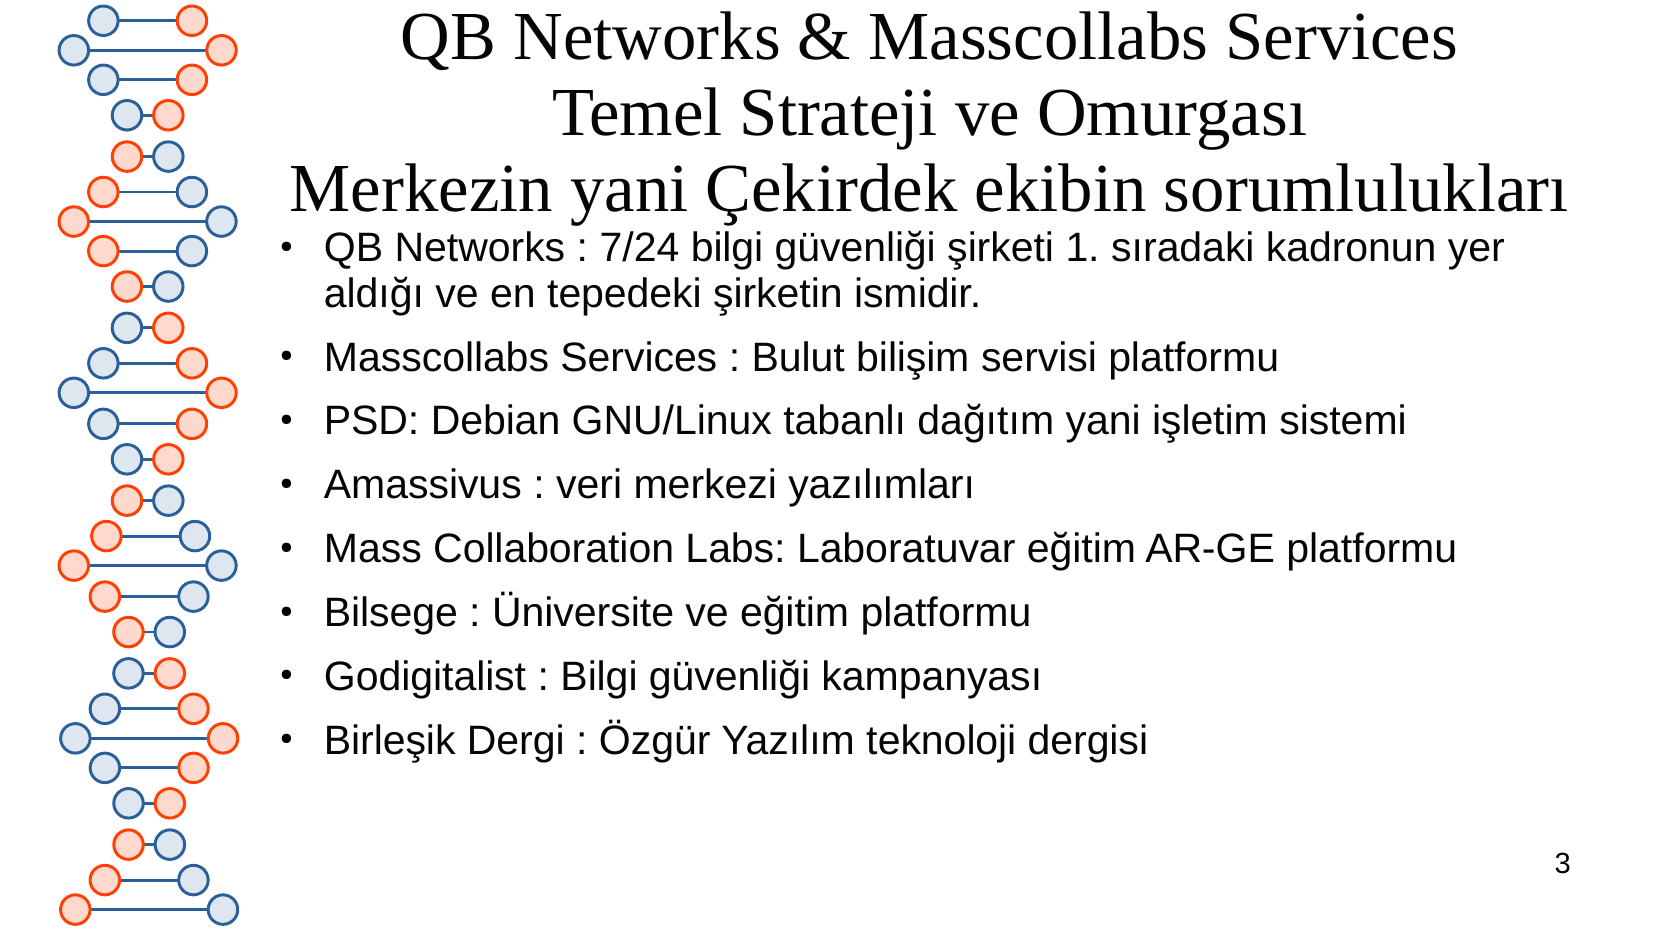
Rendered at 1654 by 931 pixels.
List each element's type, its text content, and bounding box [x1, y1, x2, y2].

list QB Networks : 7/24 bilgi güvenliği şirketi 1. sıradaki kadronun yer aldığı ve en tepedeki şirketin ismidir. Masscollabs Services : Bulut bilişim servisi platformu PSD: Debian GNU/Linux tabanlı dağıtım yani işletim sistemi Amassivus : veri merkezi yazılımları Mass Collaboration Labs: Laboratuvar eğitim AR-GE platformu Bilsege : Üniversite ve eğitim platformu Godigitalist : Bilgi güvenliği kampanyası Birleşik Dergi : Özgür Yazılım teknoloji dergisi [265, 224, 1595, 764]
title QB Networks & Masscollabs Services Temel Strateji ve Omurgası Merkezin yani Çekirdek ekibin sorumlulukları [265, 0, 1595, 224]
